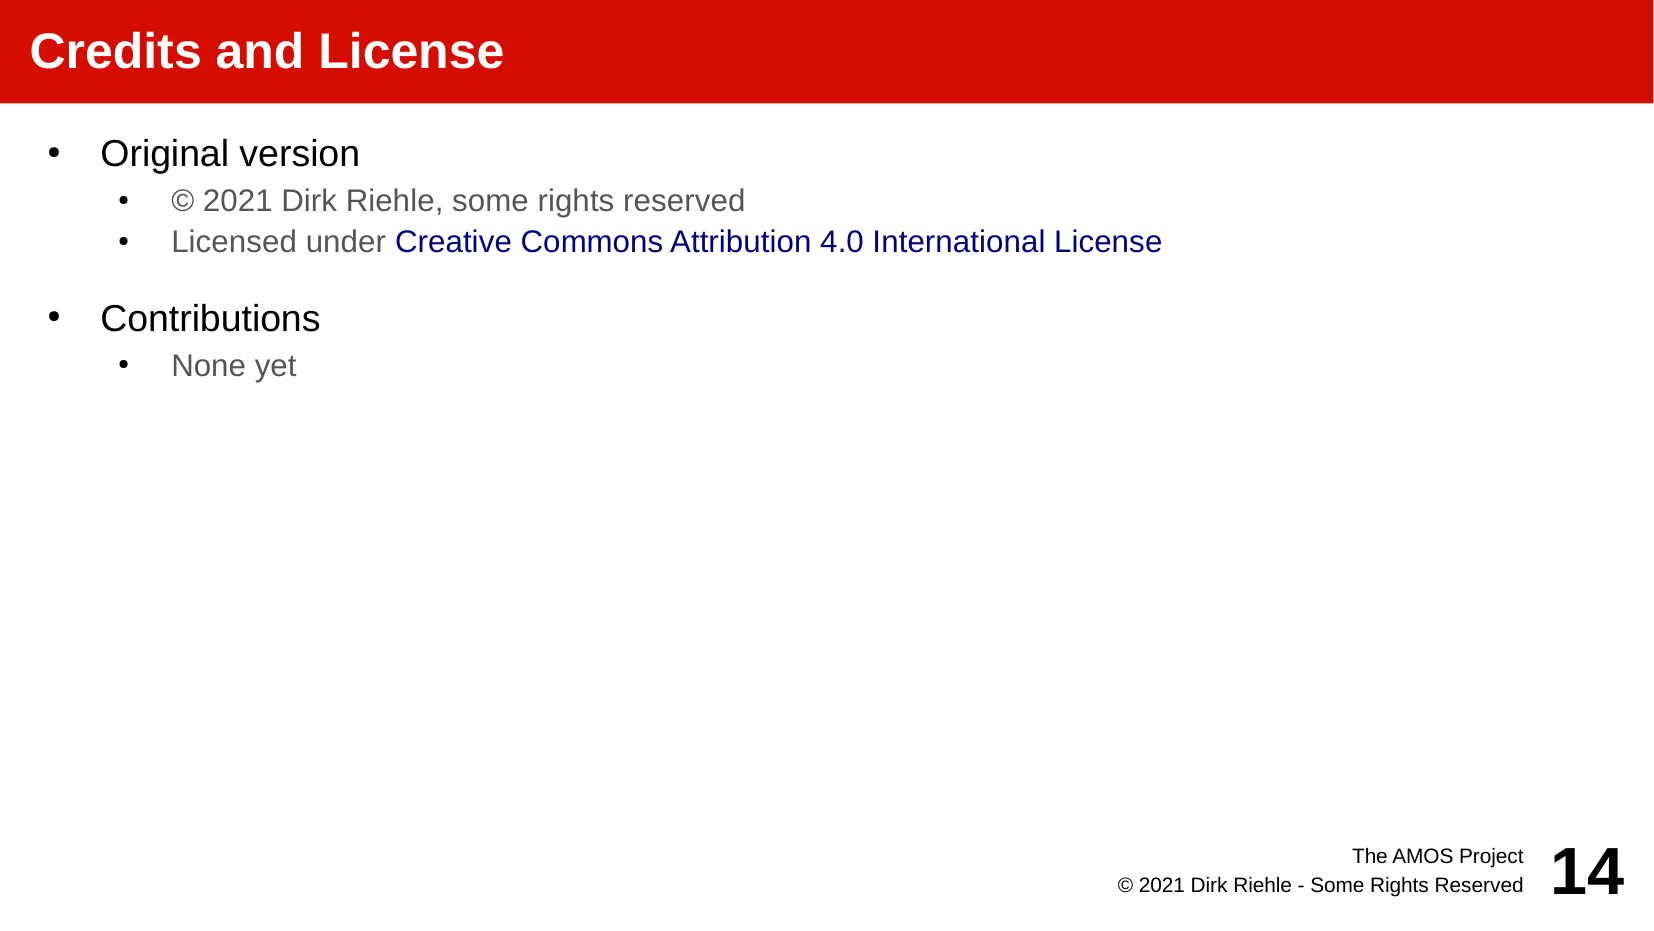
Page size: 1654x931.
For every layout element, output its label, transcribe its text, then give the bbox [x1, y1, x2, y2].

list Original version © 2021 Dirk Riehle, some rights reserved Licensed under Creative Commons Attribution 4.0 International License Contributions None yet [29, 132, 1625, 813]
title Credits and License [0, 0, 1654, 104]
